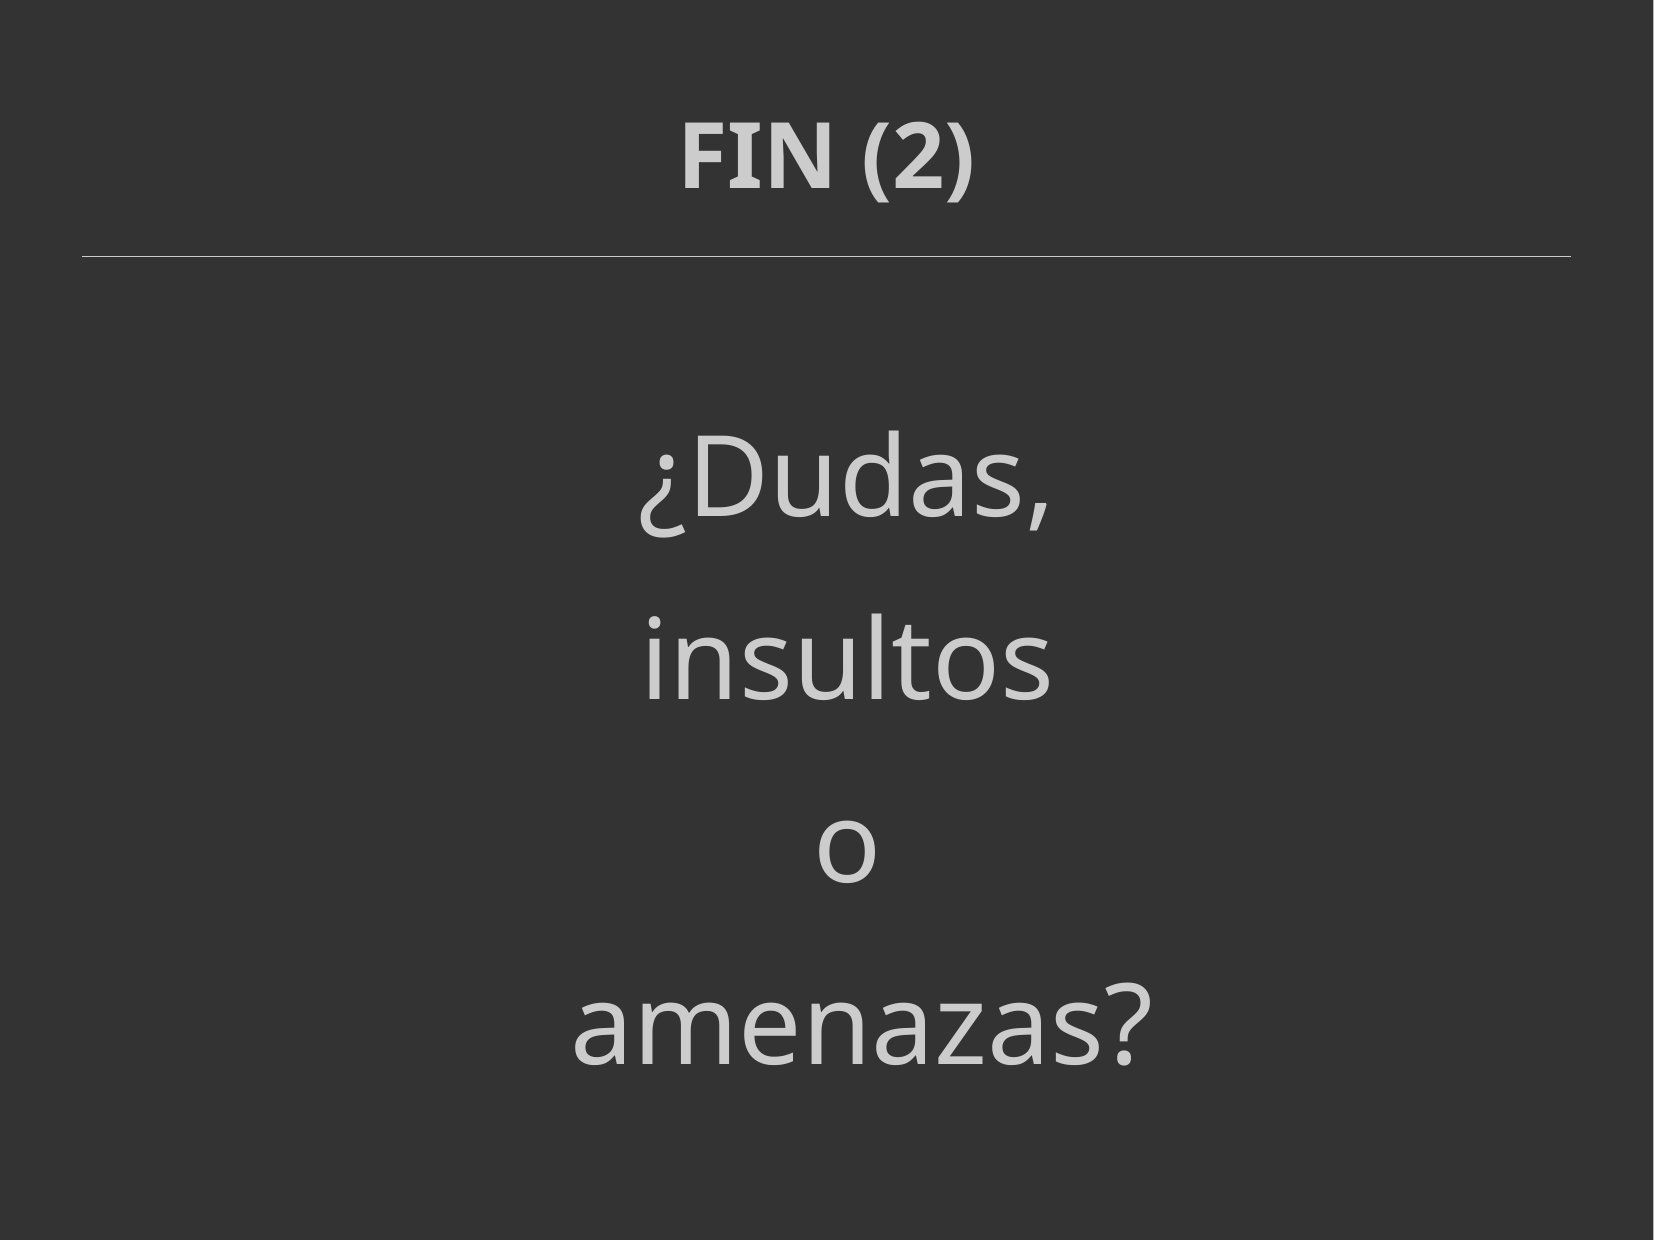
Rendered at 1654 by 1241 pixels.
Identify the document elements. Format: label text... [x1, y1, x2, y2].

list ¿Dudas, insultos o amenazas? [82, 396, 1571, 1116]
title FIN (2) [82, 49, 1571, 257]
